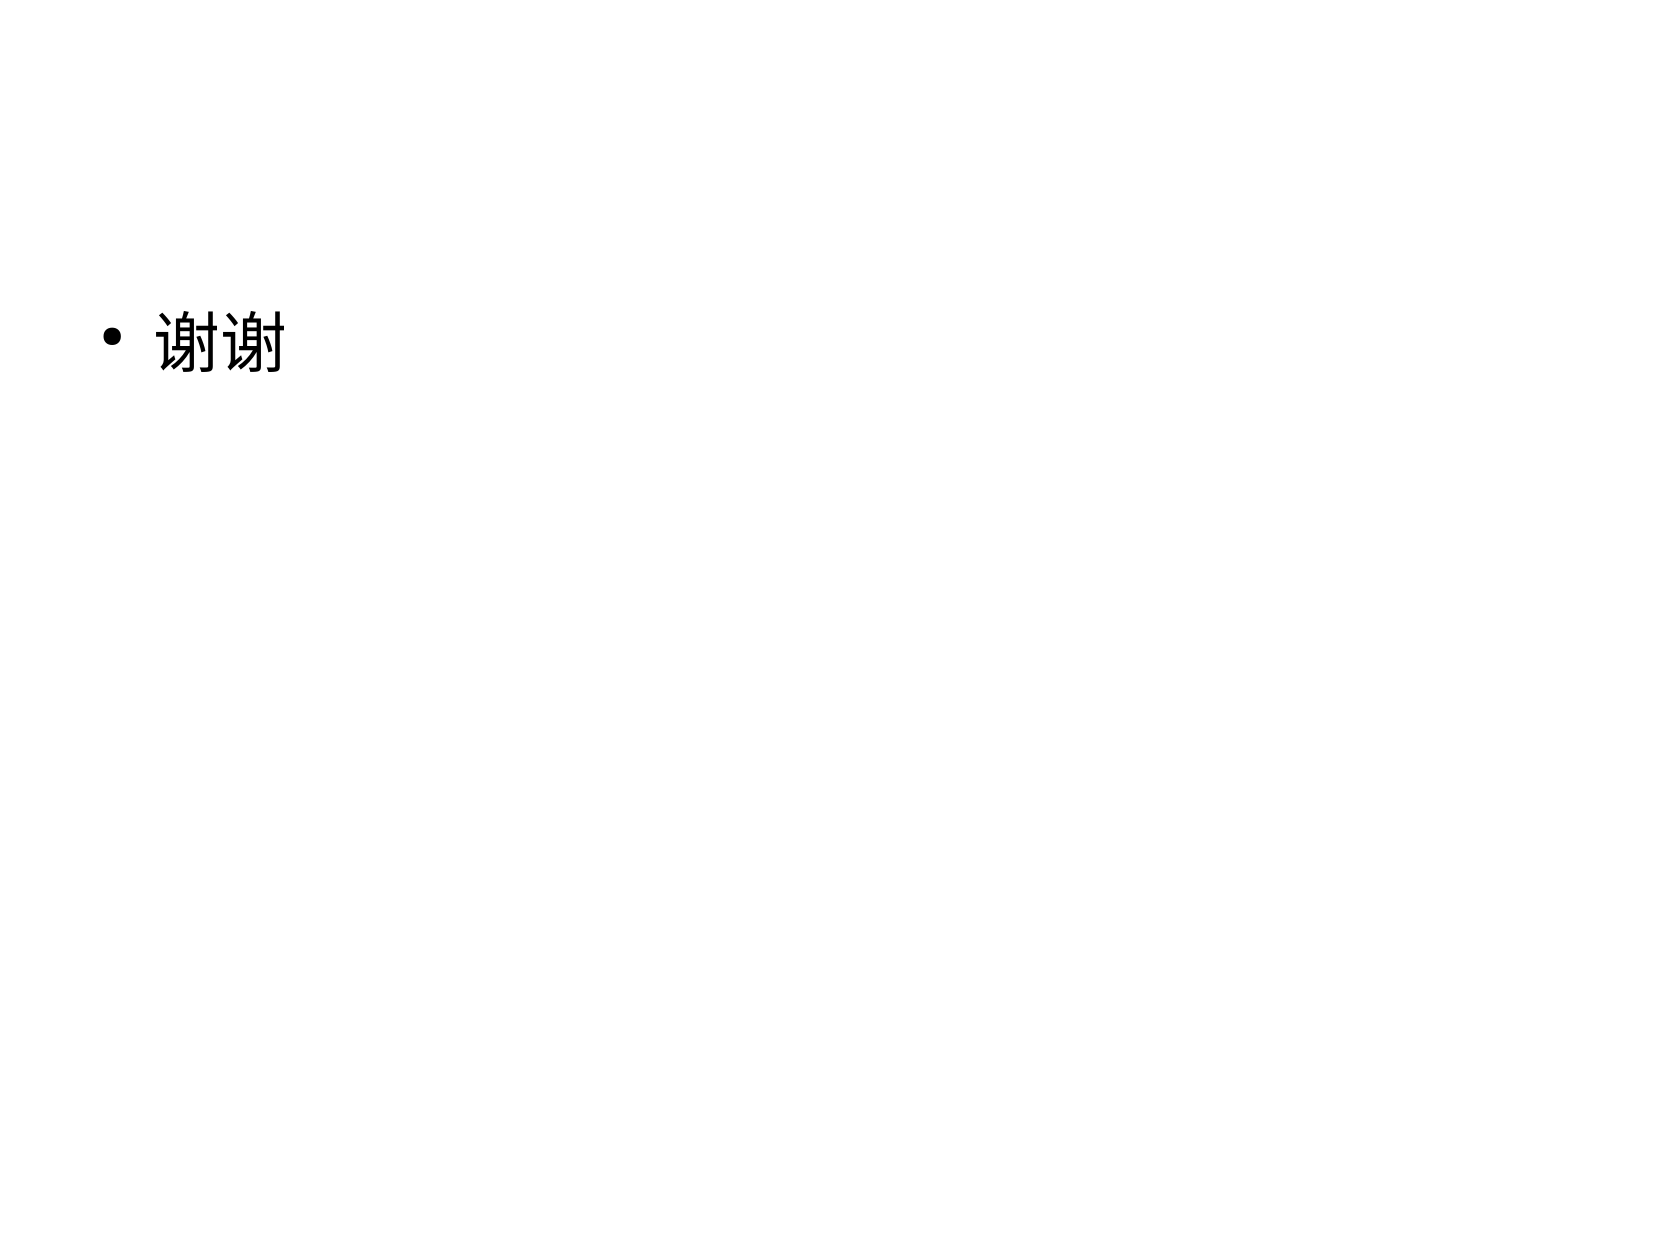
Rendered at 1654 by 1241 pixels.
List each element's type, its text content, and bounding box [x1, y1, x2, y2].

list 谢谢 [82, 290, 1571, 1010]
